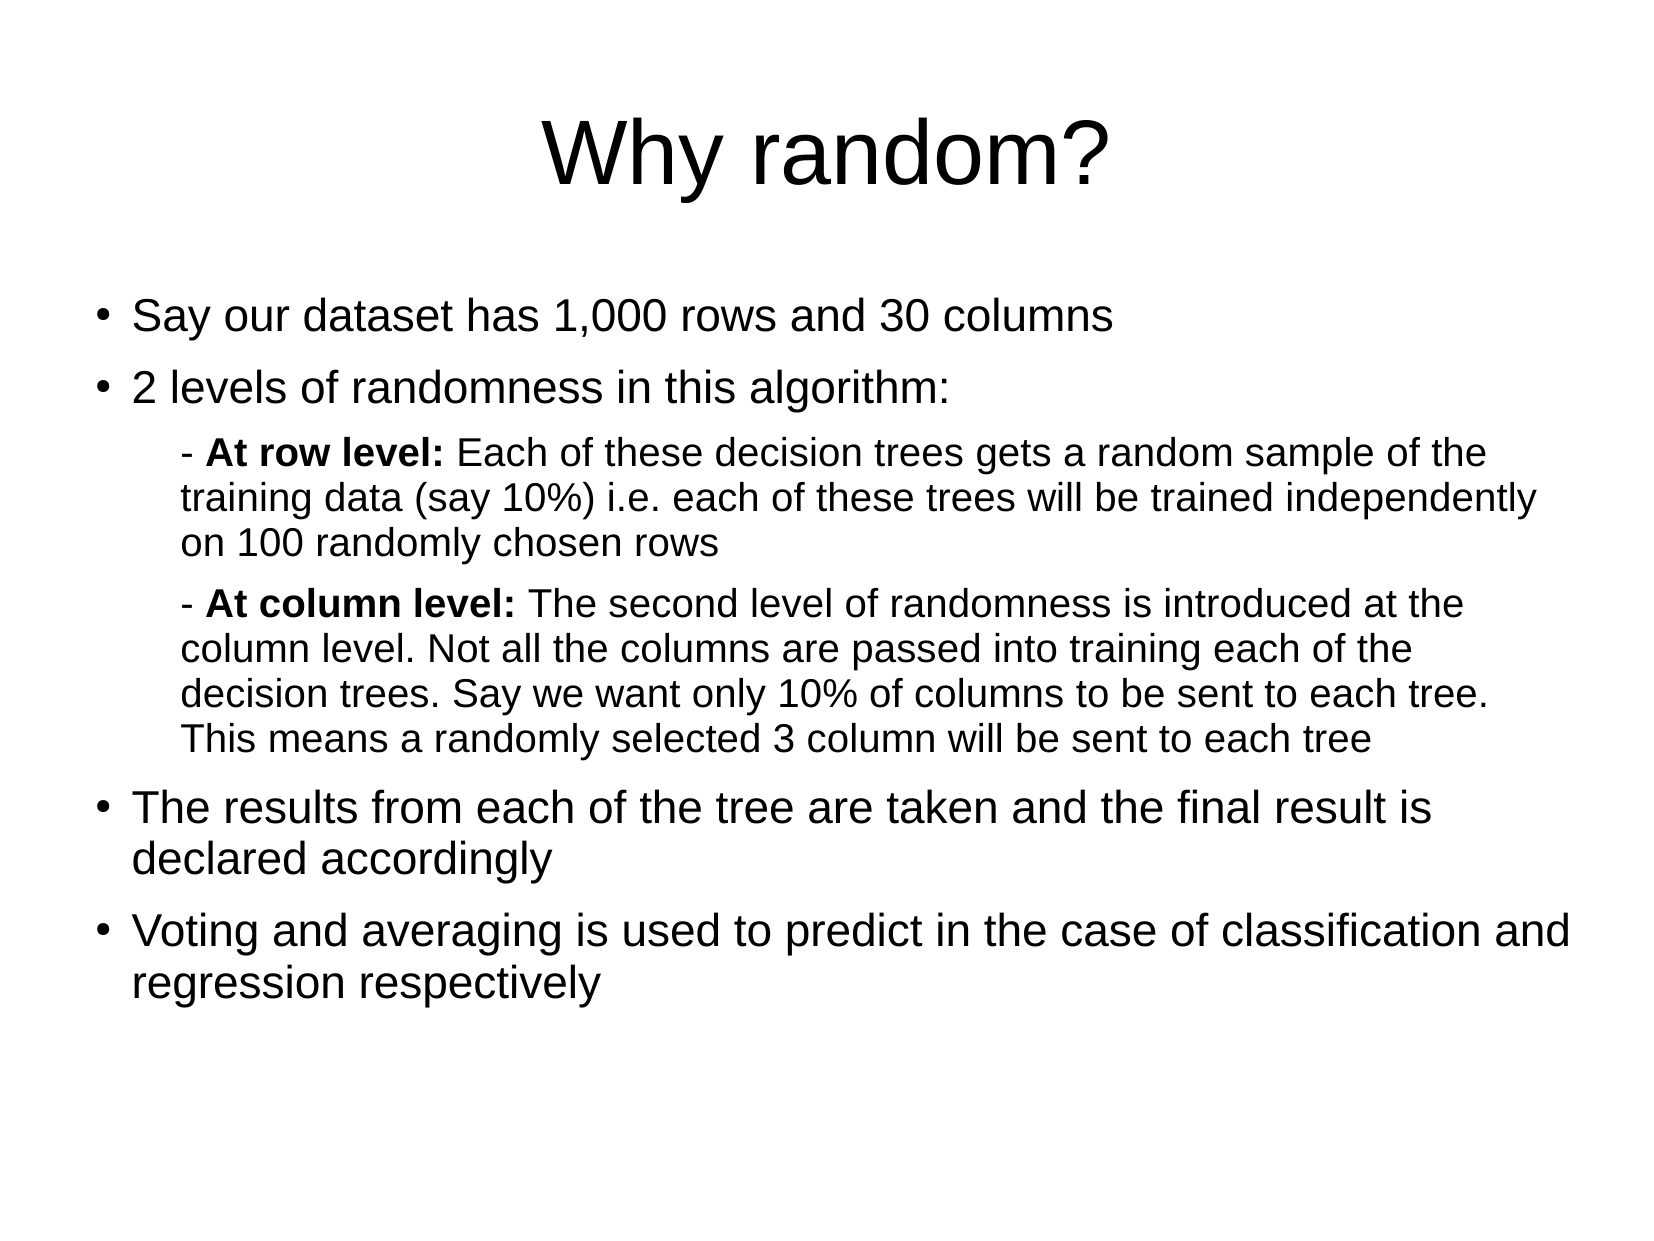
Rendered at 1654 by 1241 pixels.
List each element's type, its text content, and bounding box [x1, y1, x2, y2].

title Why random? [82, 49, 1571, 257]
list Say our dataset has 1,000 rows and 30 columns 2 levels of randomness in this algorithm: - At row level: Each of these decision trees gets a random sample of the training data (say 10%) i.e. each of these trees will be trained independently on 100 randomly chosen rows - At column level: The second level of randomness is introduced at the column level. Not all the columns are passed into training each of the decision trees. Say we want only 10% of columns to be sent to each tree. This means a randomly selected 3 column will be sent to each tree The results from each of the tree are taken and the final result is declared accordingly Voting and averaging is used to predict in the case of classification and regression respectively [82, 290, 1571, 1010]
